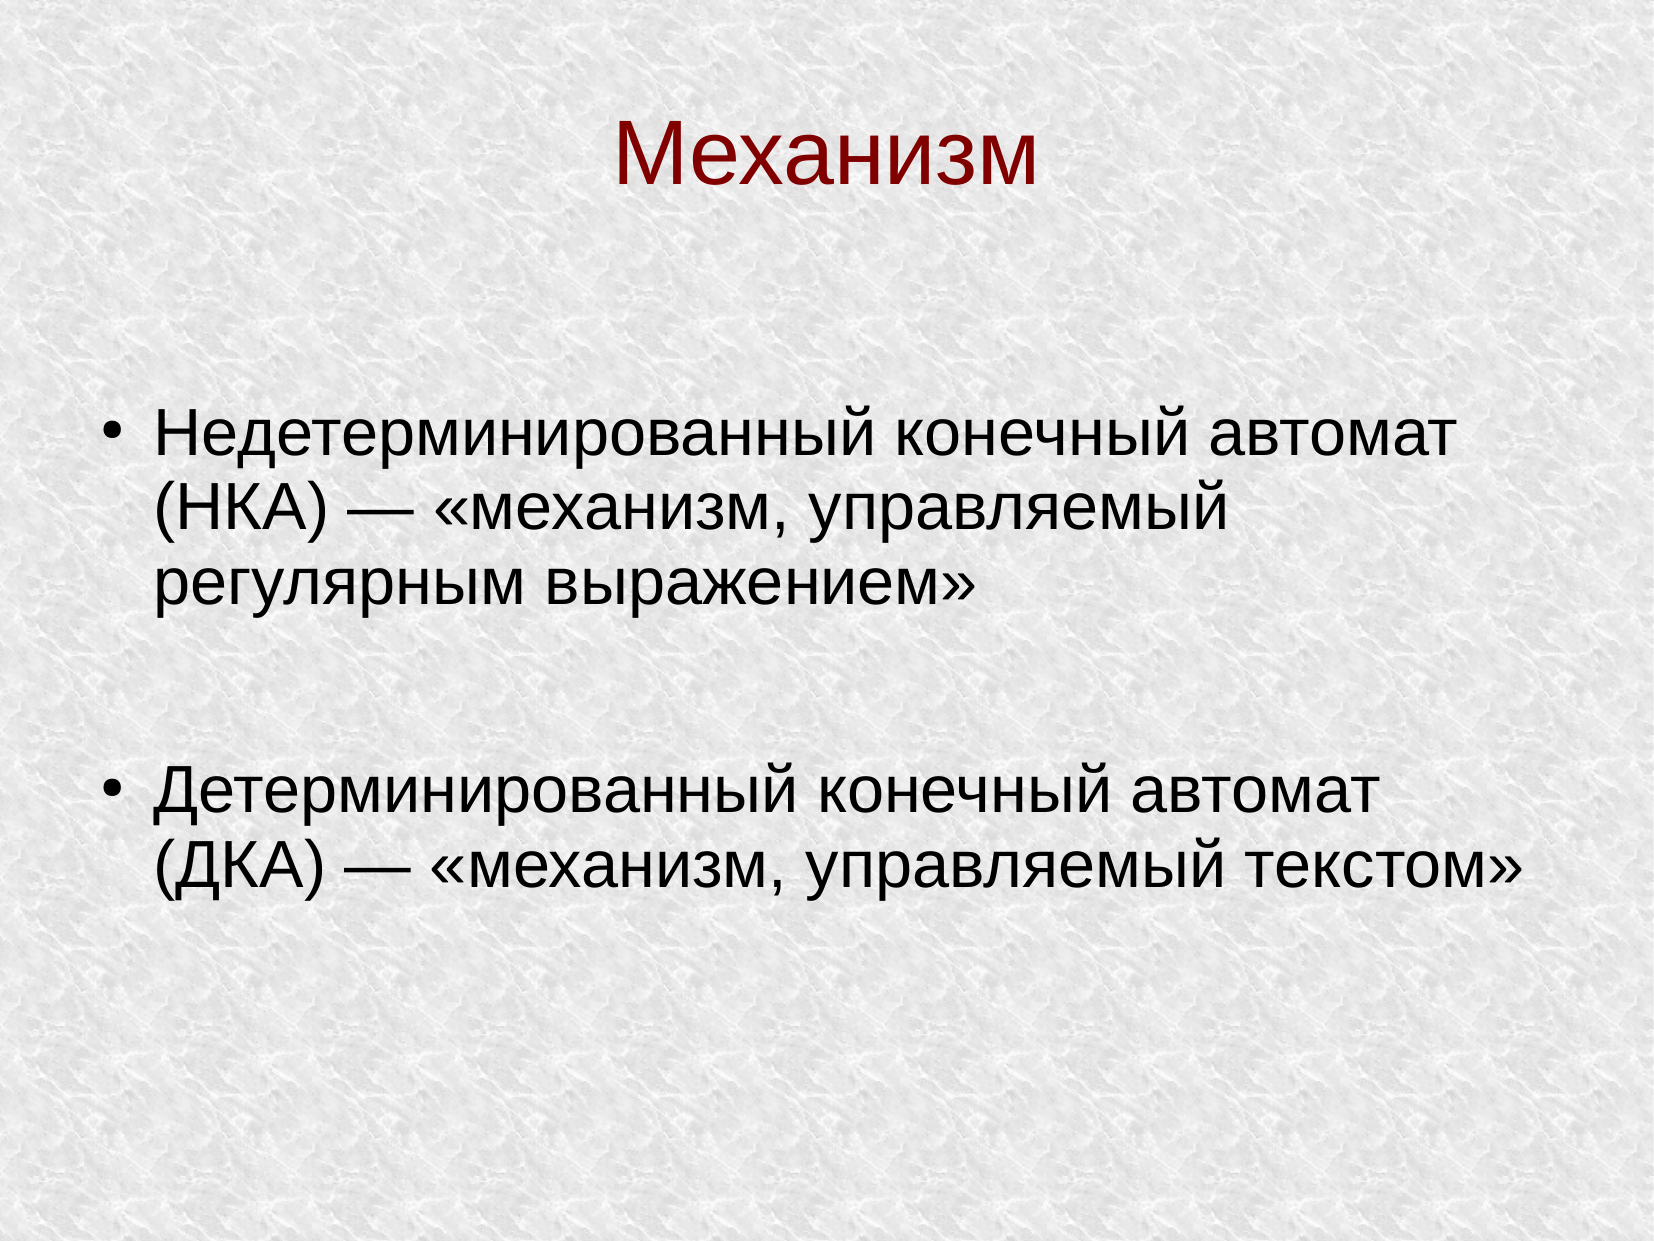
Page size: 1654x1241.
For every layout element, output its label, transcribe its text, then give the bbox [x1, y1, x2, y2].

picture [0, 0, 1654, 1241]
title Механизм [82, 49, 1571, 257]
list Недетерминированный конечный автомат (НКА) — «механизм, управляемый регулярным выражением» Детерминированный конечный автомат (ДКА) — «механизм, управляемый текстом» [82, 290, 1571, 1010]
